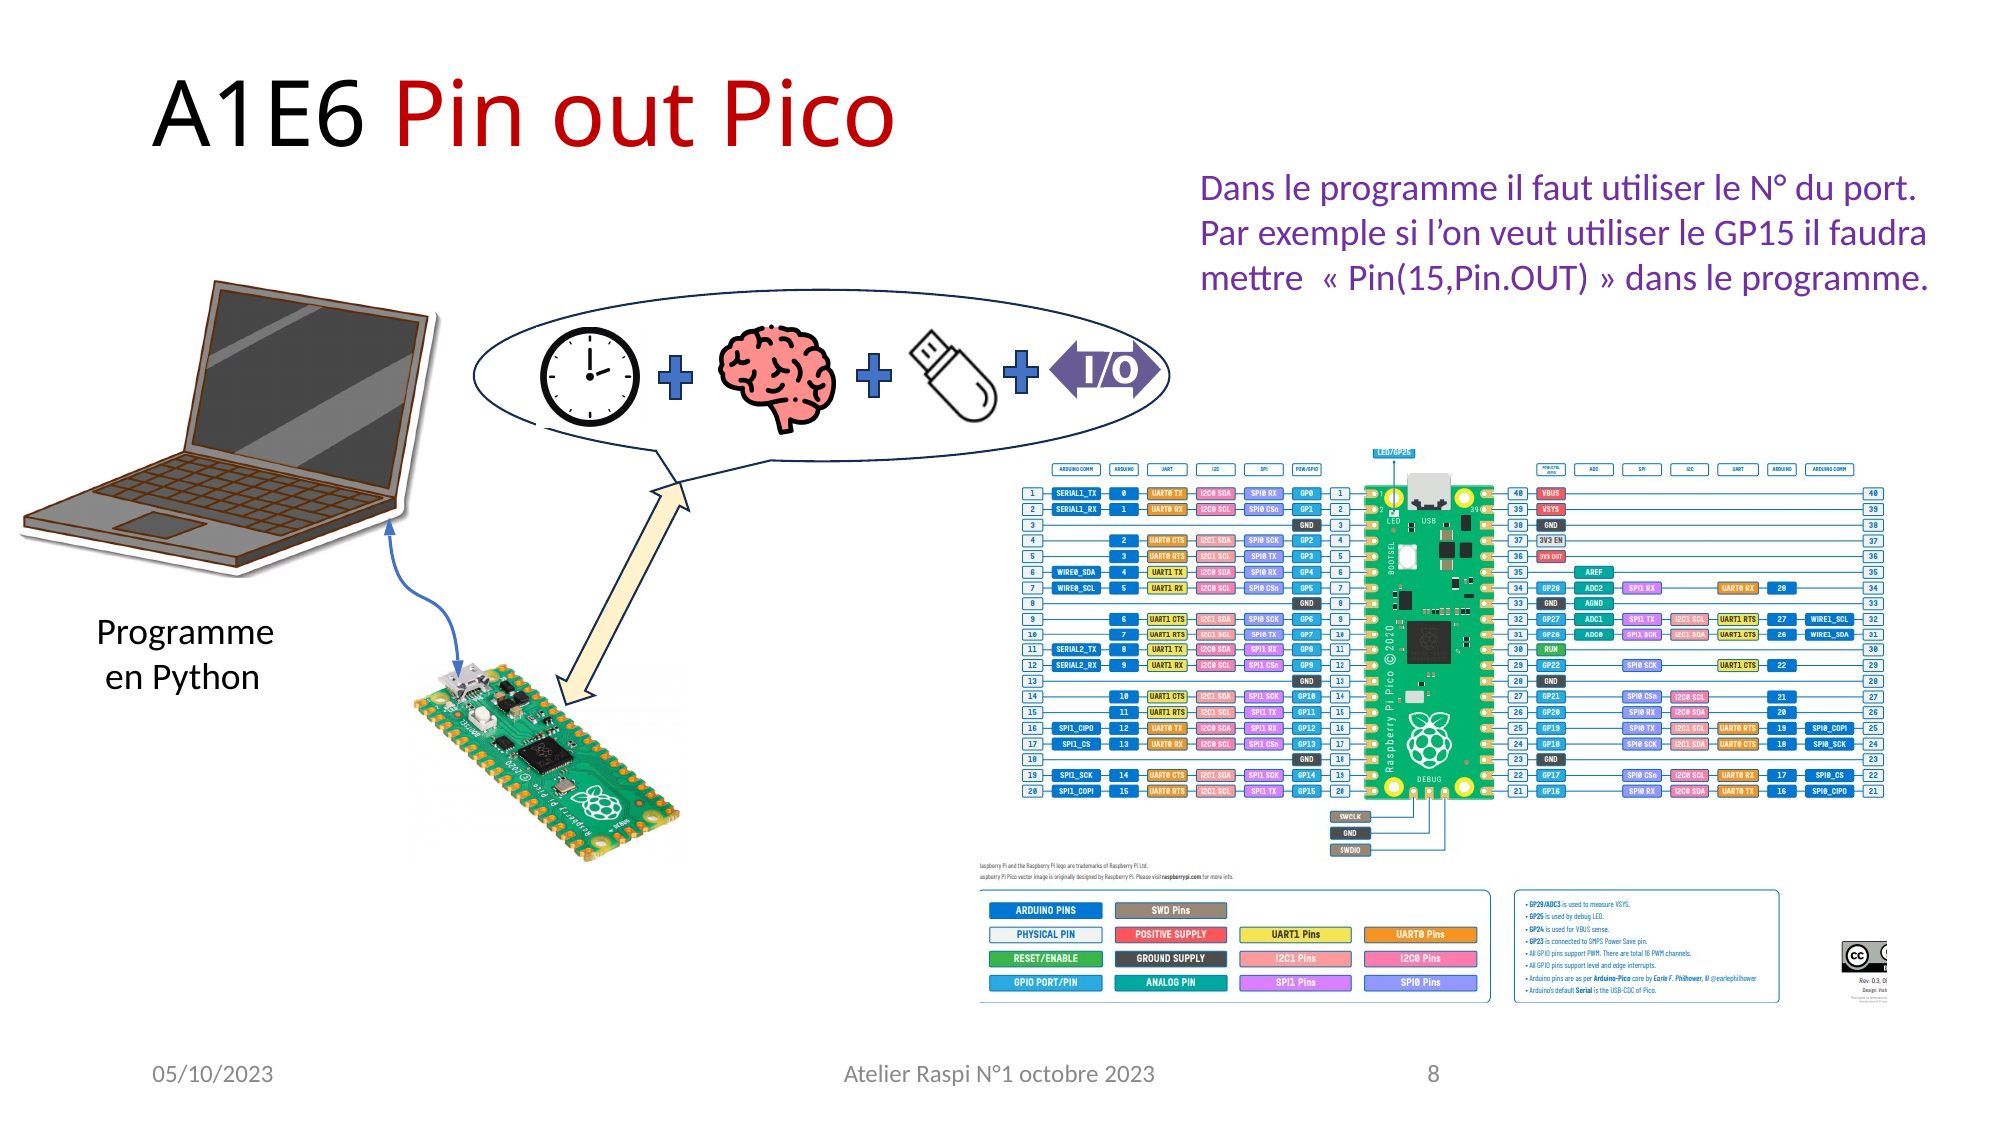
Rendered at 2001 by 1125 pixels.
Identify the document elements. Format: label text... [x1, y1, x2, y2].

picture [876, 310, 1023, 435]
text_box Dans le programme il faut utiliser le N° du port. Par exemple si l’on veut utiliser le GP15 il faudra mettre « Pin(15,Pin.OUT) » dans le programme. [1185, 155, 1949, 307]
text_box [1412, 1042, 1863, 1103]
text_box [658, 355, 693, 399]
text_box 05/10/2023 [137, 1042, 588, 1103]
picture [536, 327, 643, 428]
text_box [1004, 350, 1039, 394]
picture [1049, 340, 1161, 399]
text_box [557, 482, 689, 705]
text_box Programme en Python [81, 599, 292, 706]
text_box Atelier Raspi N°1 octobre 2023 [662, 1042, 1338, 1103]
picture [412, 663, 683, 864]
text_box [857, 354, 891, 397]
picture [12, 271, 442, 578]
picture [980, 449, 1887, 1004]
text_box A1E6 Pin out Pico [137, 59, 1863, 166]
picture [1143, 340, 1161, 354]
picture [718, 317, 836, 442]
